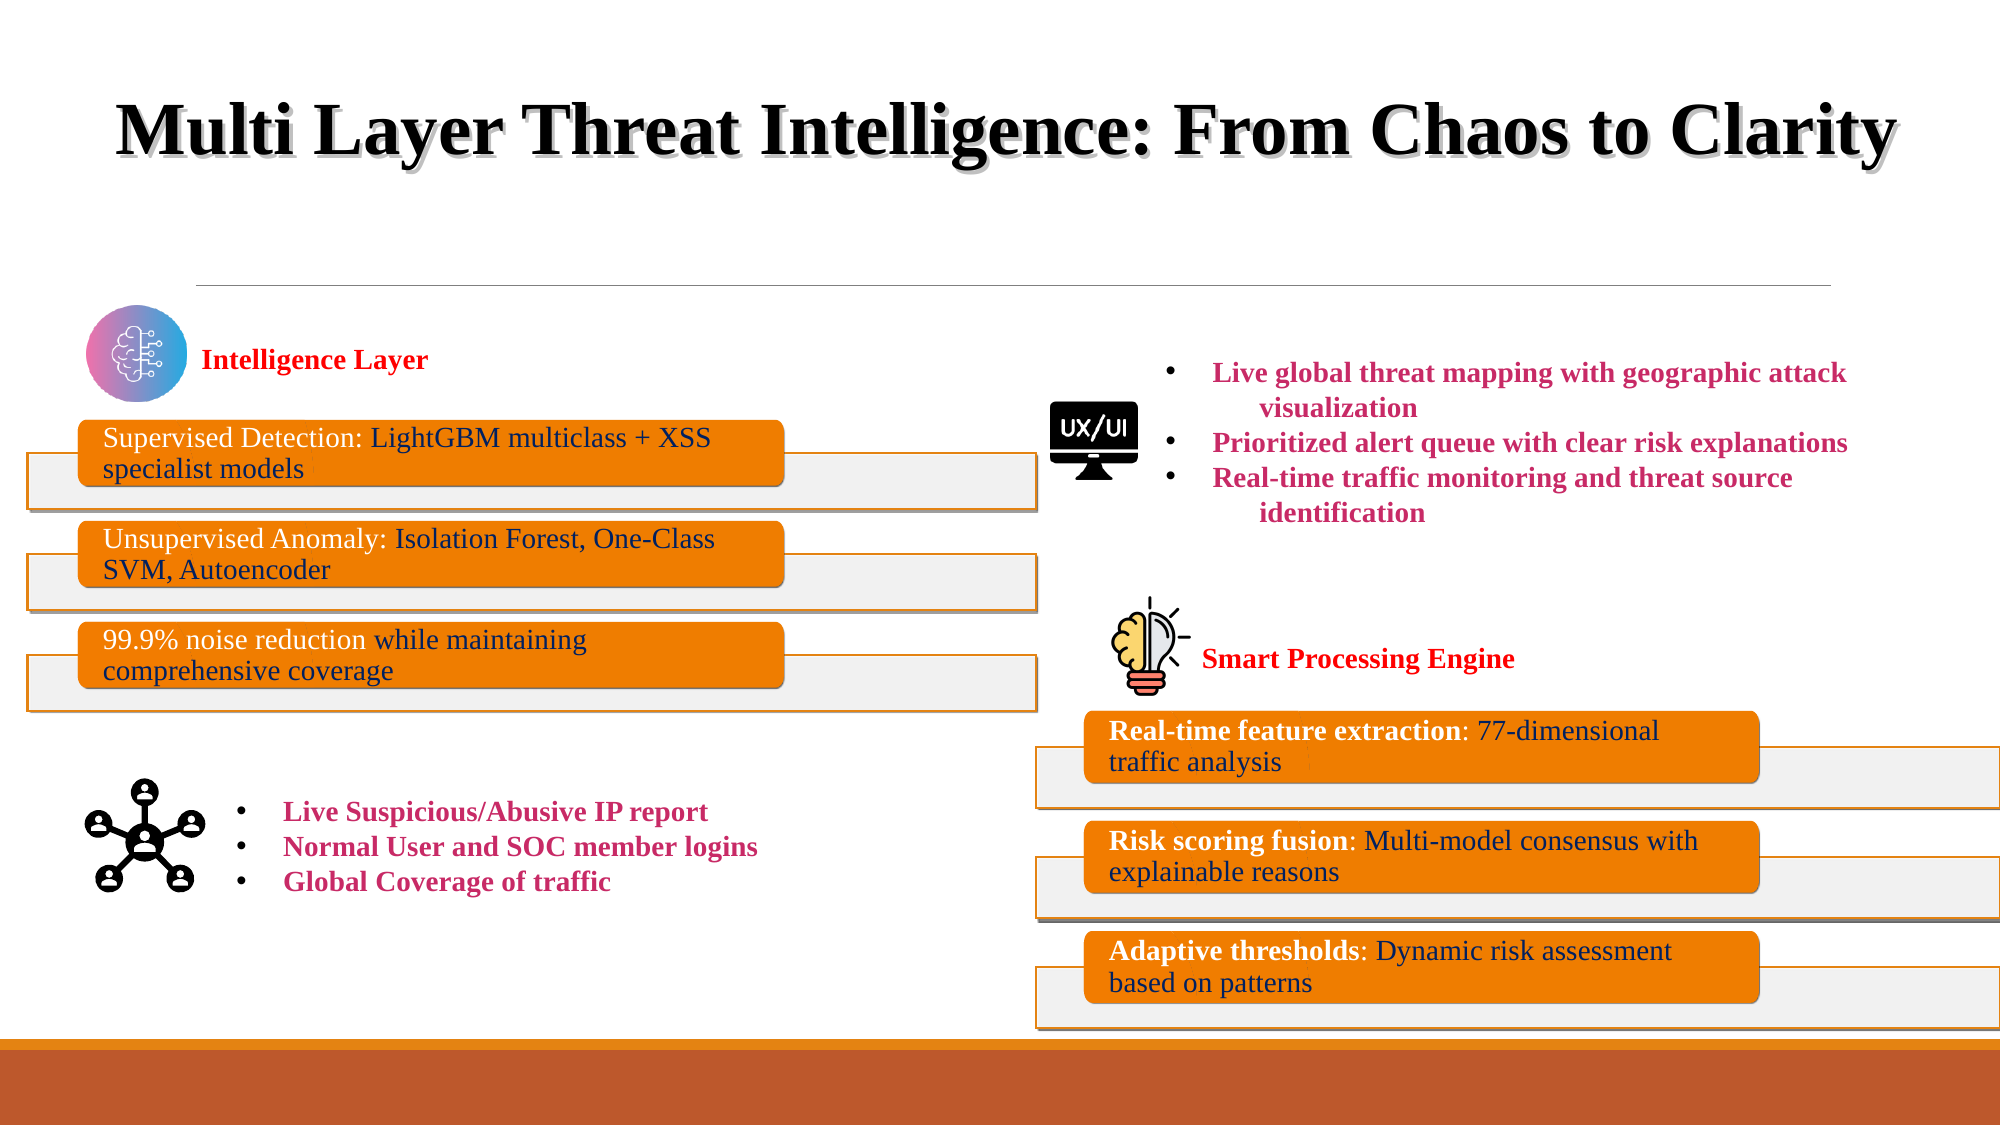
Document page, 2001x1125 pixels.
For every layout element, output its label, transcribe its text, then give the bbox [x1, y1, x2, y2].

text_box Live Suspicious/Abusive IP report Normal User and SOC member logins Global Coverage of traffic [222, 785, 1000, 907]
text_box Intelligence Layer [186, 332, 625, 383]
text_box Adaptive thresholds: Dynamic risk assessment based on patterns [1083, 931, 1759, 1003]
text_box 99.9% noise reduction while maintaining comprehensive coverage [77, 621, 784, 688]
text_box Smart Processing Engine [1186, 632, 1625, 683]
picture [71, 760, 222, 911]
picture [1043, 390, 1144, 491]
text_box [28, 453, 1036, 509]
text_box [1036, 747, 2000, 808]
text_box Unsupervised Anomaly: Isolation Forest, One-Class SVM, Autoencoder [77, 520, 784, 587]
text_box [1036, 967, 2000, 1028]
text_box [28, 655, 1036, 711]
text_box [1036, 857, 2000, 918]
text_box Real-time feature extraction: 77-dimensional traffic analysis [1083, 710, 1759, 783]
text_box Live global threat mapping with geographic attack visualization Prioritized alert queue with clear risk explanations Real-time traffic monitoring and threat source identification [1150, 345, 1930, 538]
picture [86, 305, 187, 402]
text_box Multi Layer Threat Intelligence: From Chaos to Clarity [101, 72, 1964, 177]
text_box Supervised Detection: LightGBM multiclass + XSS specialist models [77, 419, 784, 486]
picture [1101, 596, 1201, 696]
text_box Risk scoring fusion: Multi-model consensus with explainable reasons [1083, 820, 1759, 893]
text_box [28, 554, 1036, 610]
